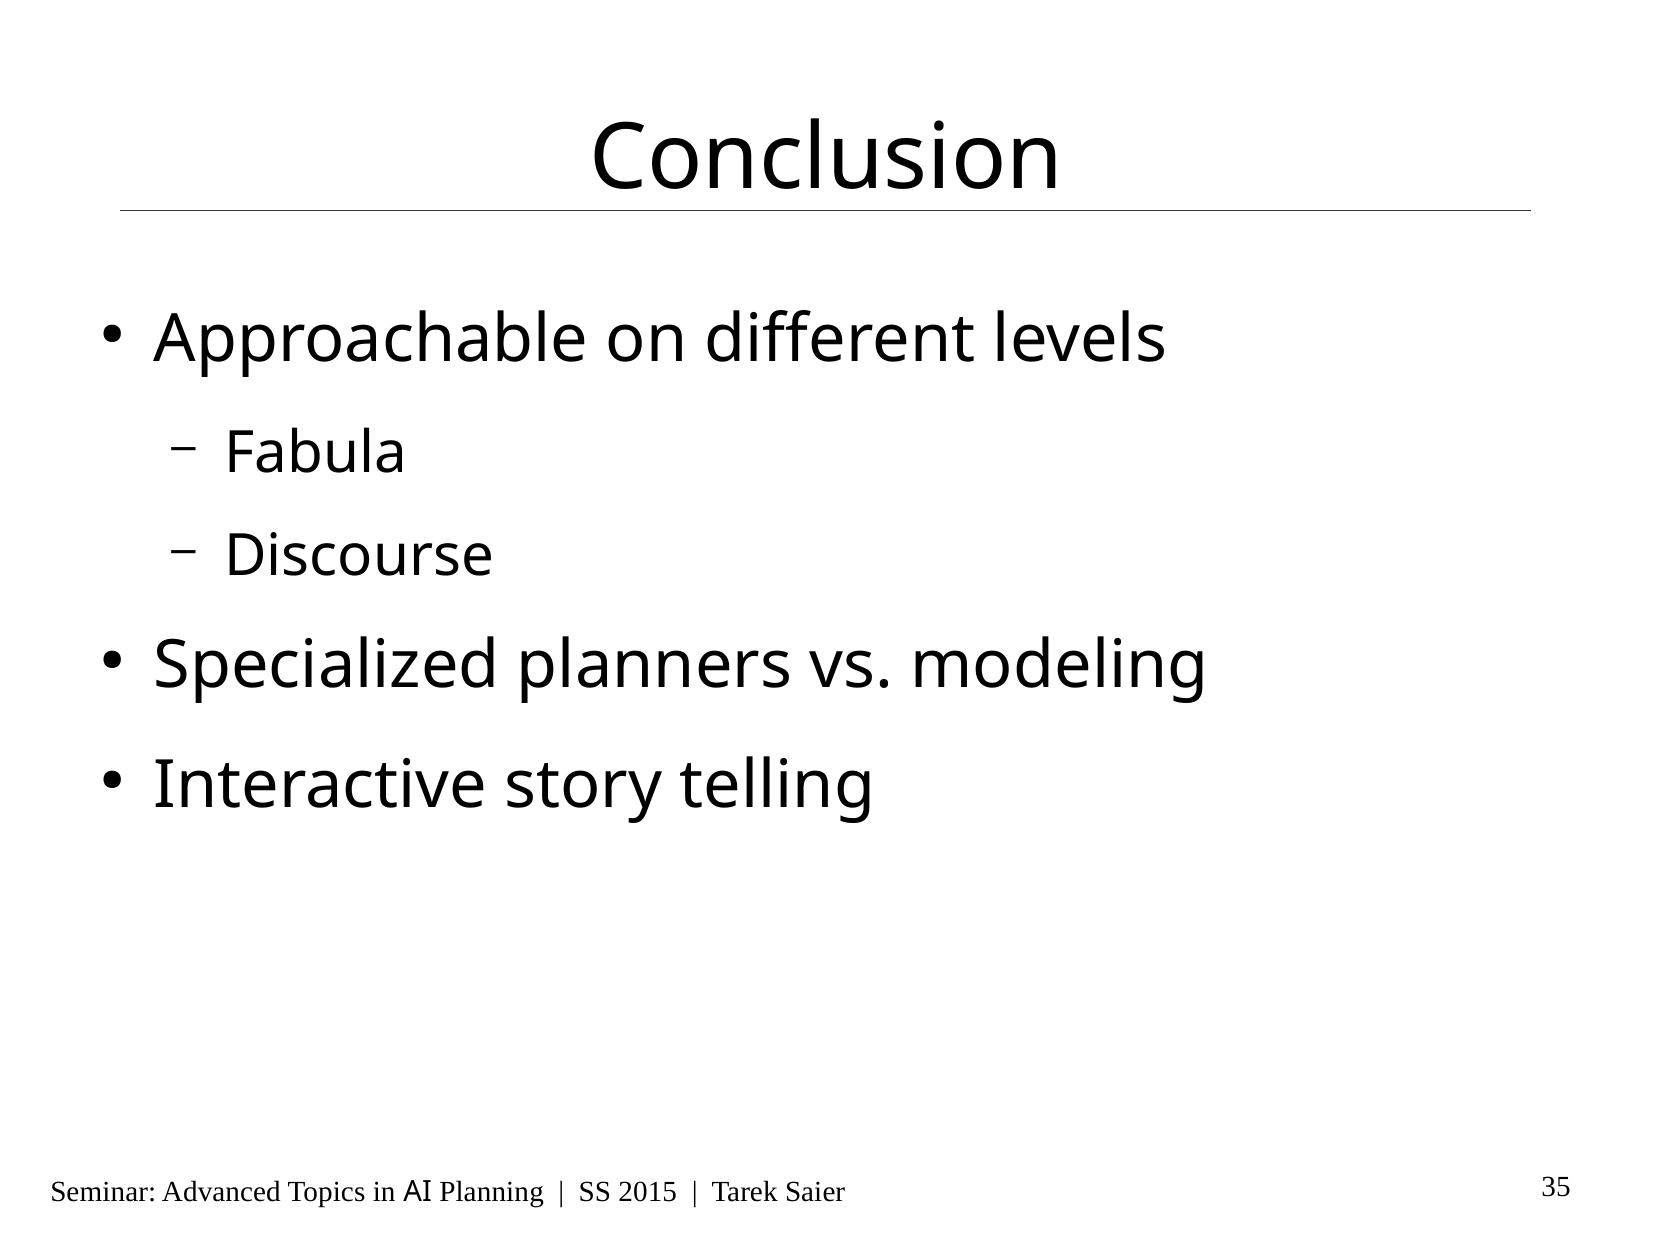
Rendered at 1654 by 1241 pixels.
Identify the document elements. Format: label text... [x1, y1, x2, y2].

list Approachable on different levels Fabula Discourse Specialized planners vs. modeling Interactive story telling [82, 290, 1571, 995]
title Conclusion [82, 49, 1571, 257]
